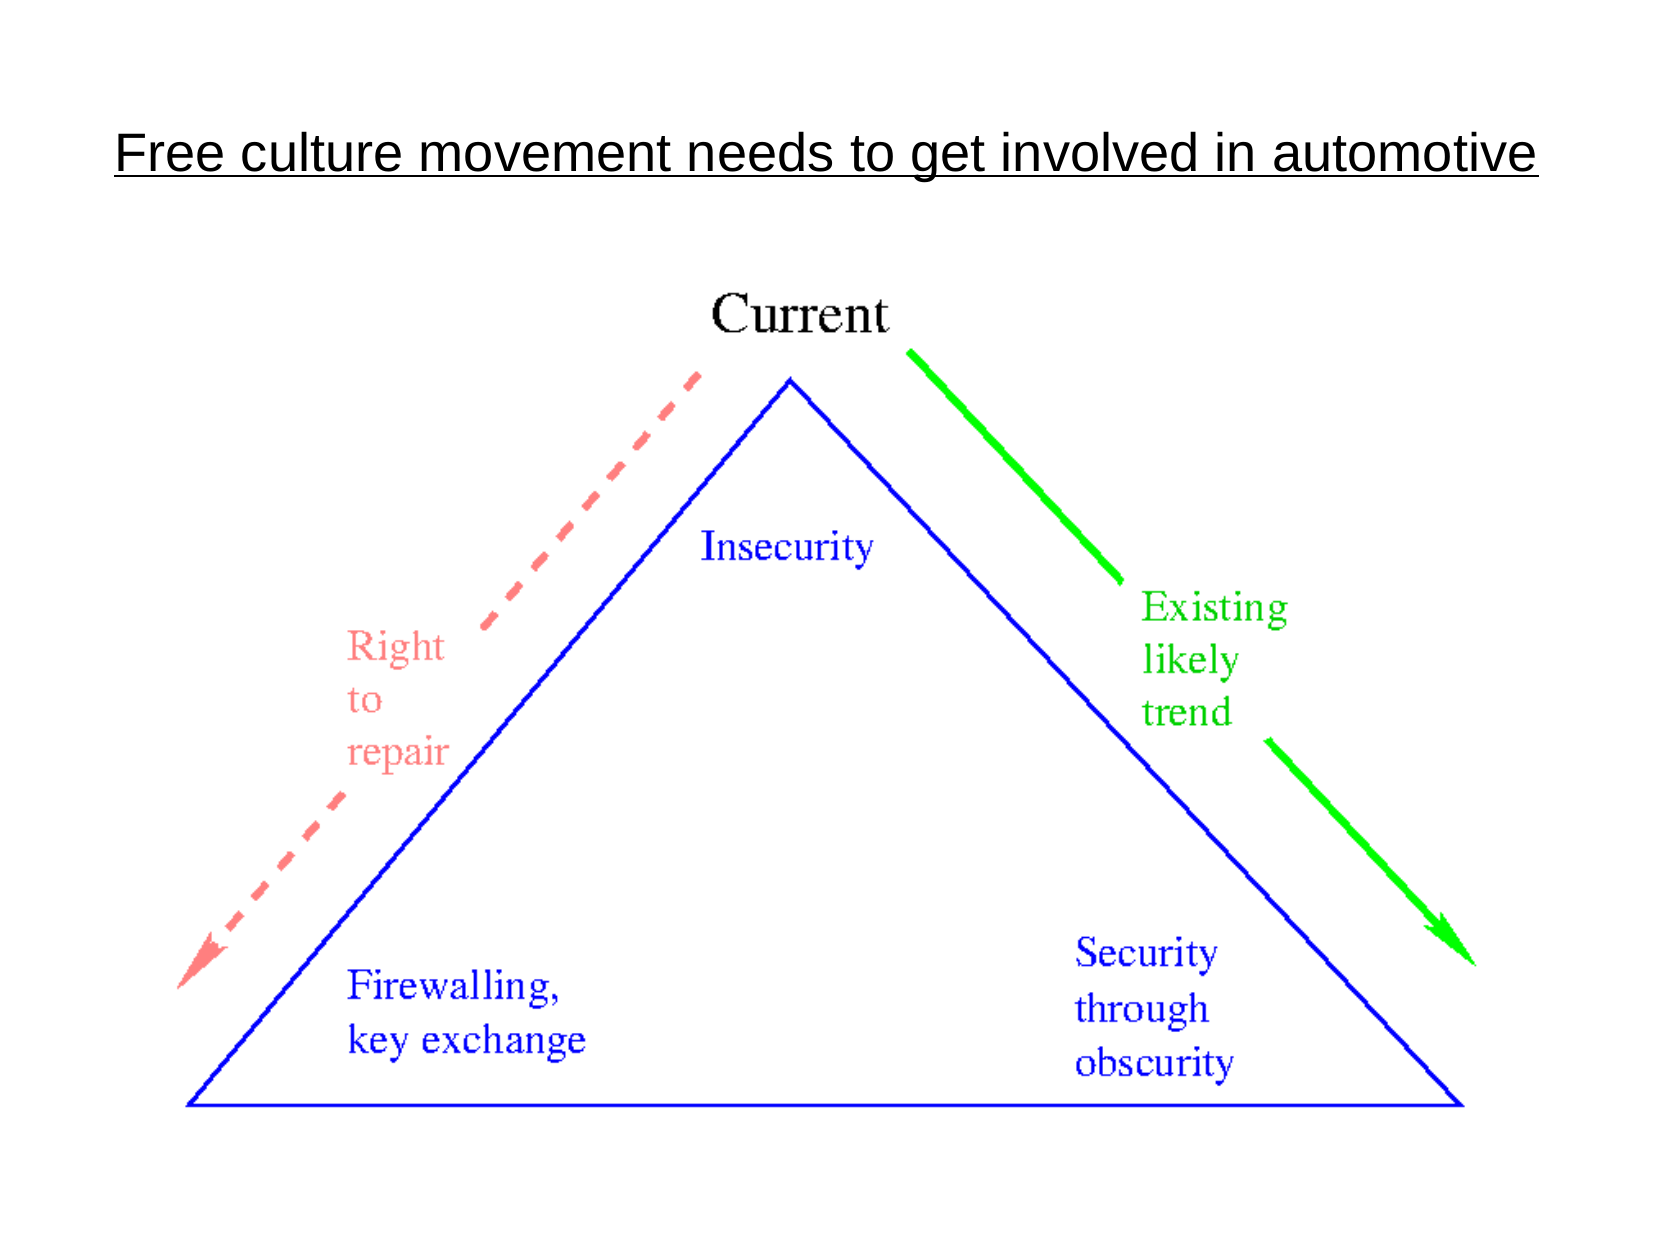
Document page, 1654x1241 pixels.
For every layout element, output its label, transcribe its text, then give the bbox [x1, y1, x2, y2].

picture [171, 290, 1483, 1109]
title Free culture movement needs to get involved in automotive [82, 49, 1571, 257]
